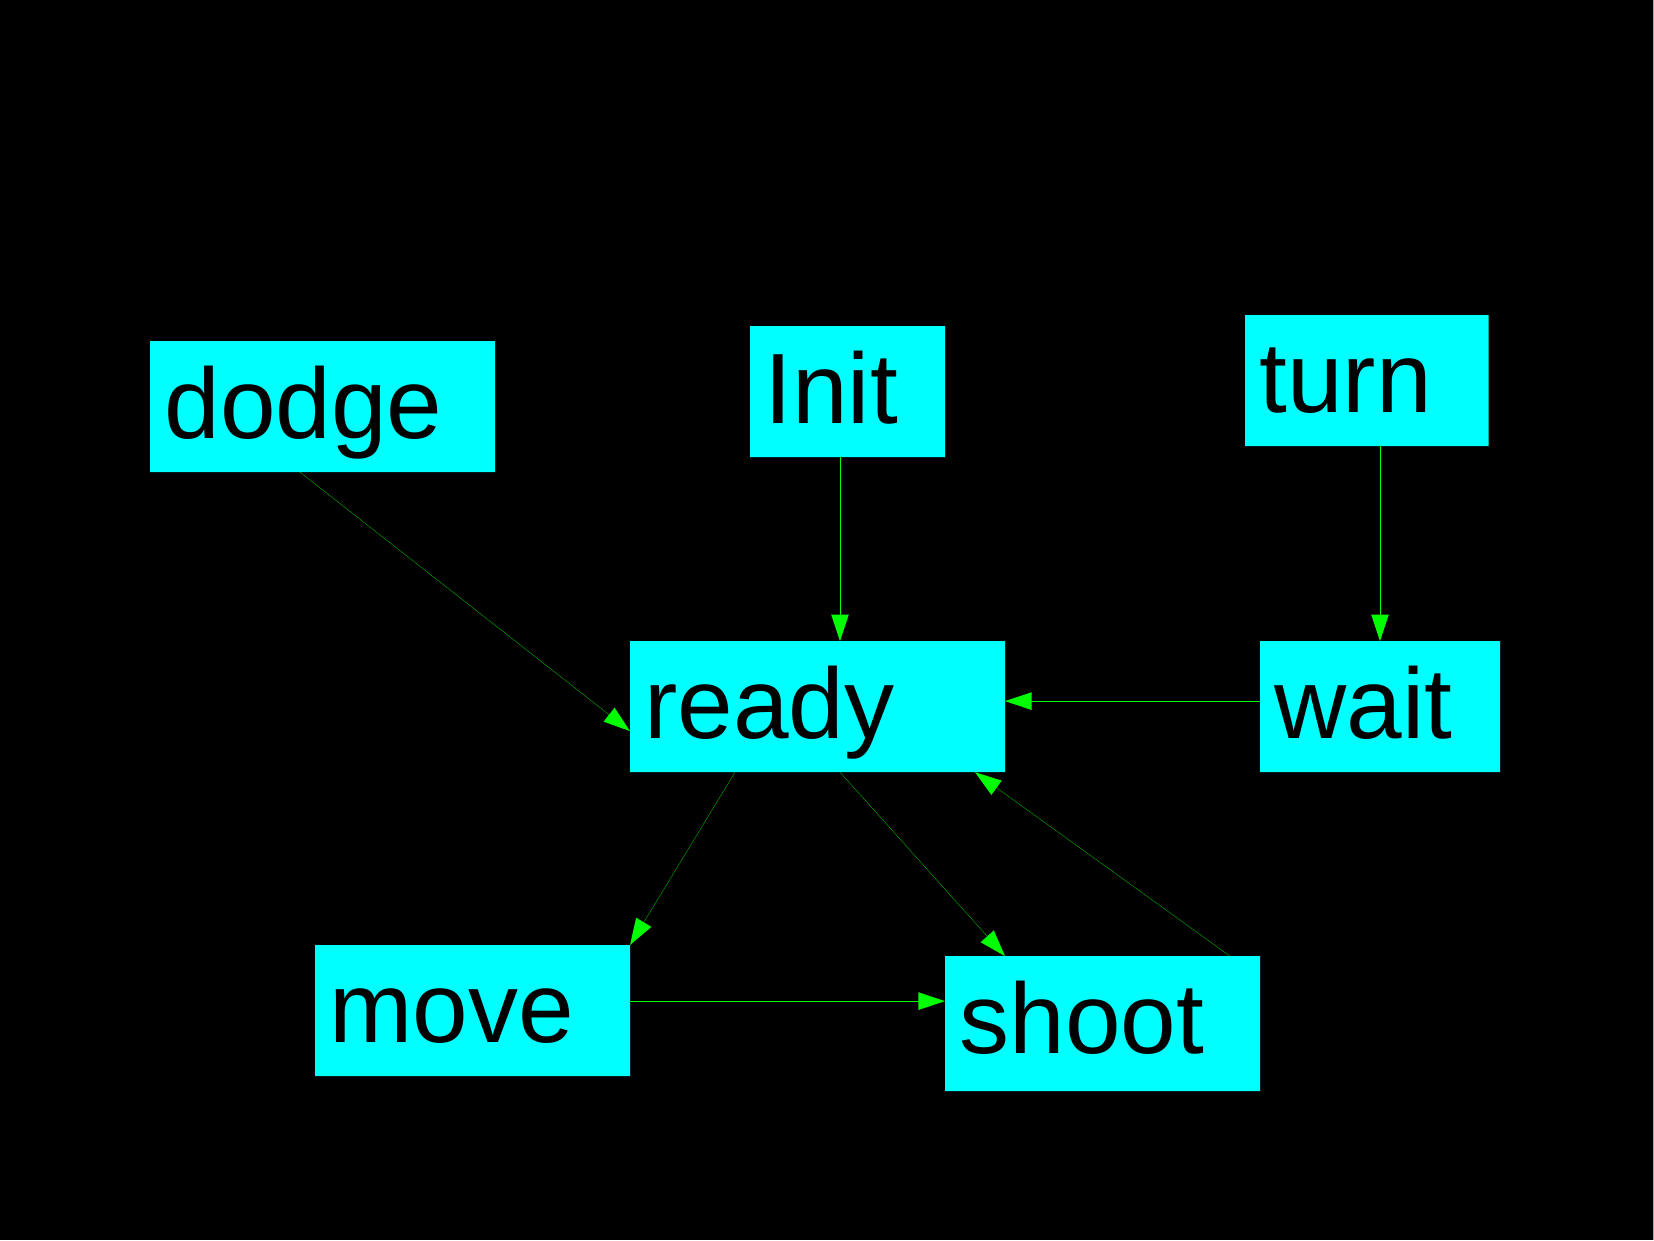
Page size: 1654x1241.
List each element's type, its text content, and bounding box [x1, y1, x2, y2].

text_box turn [1245, 315, 1489, 447]
text_box dodge [150, 341, 496, 473]
text_box shoot [945, 956, 1261, 1092]
text_box move [315, 945, 631, 1077]
text_box ready [630, 641, 1006, 773]
text_box wait [1260, 641, 1501, 773]
text_box Init [750, 326, 946, 458]
